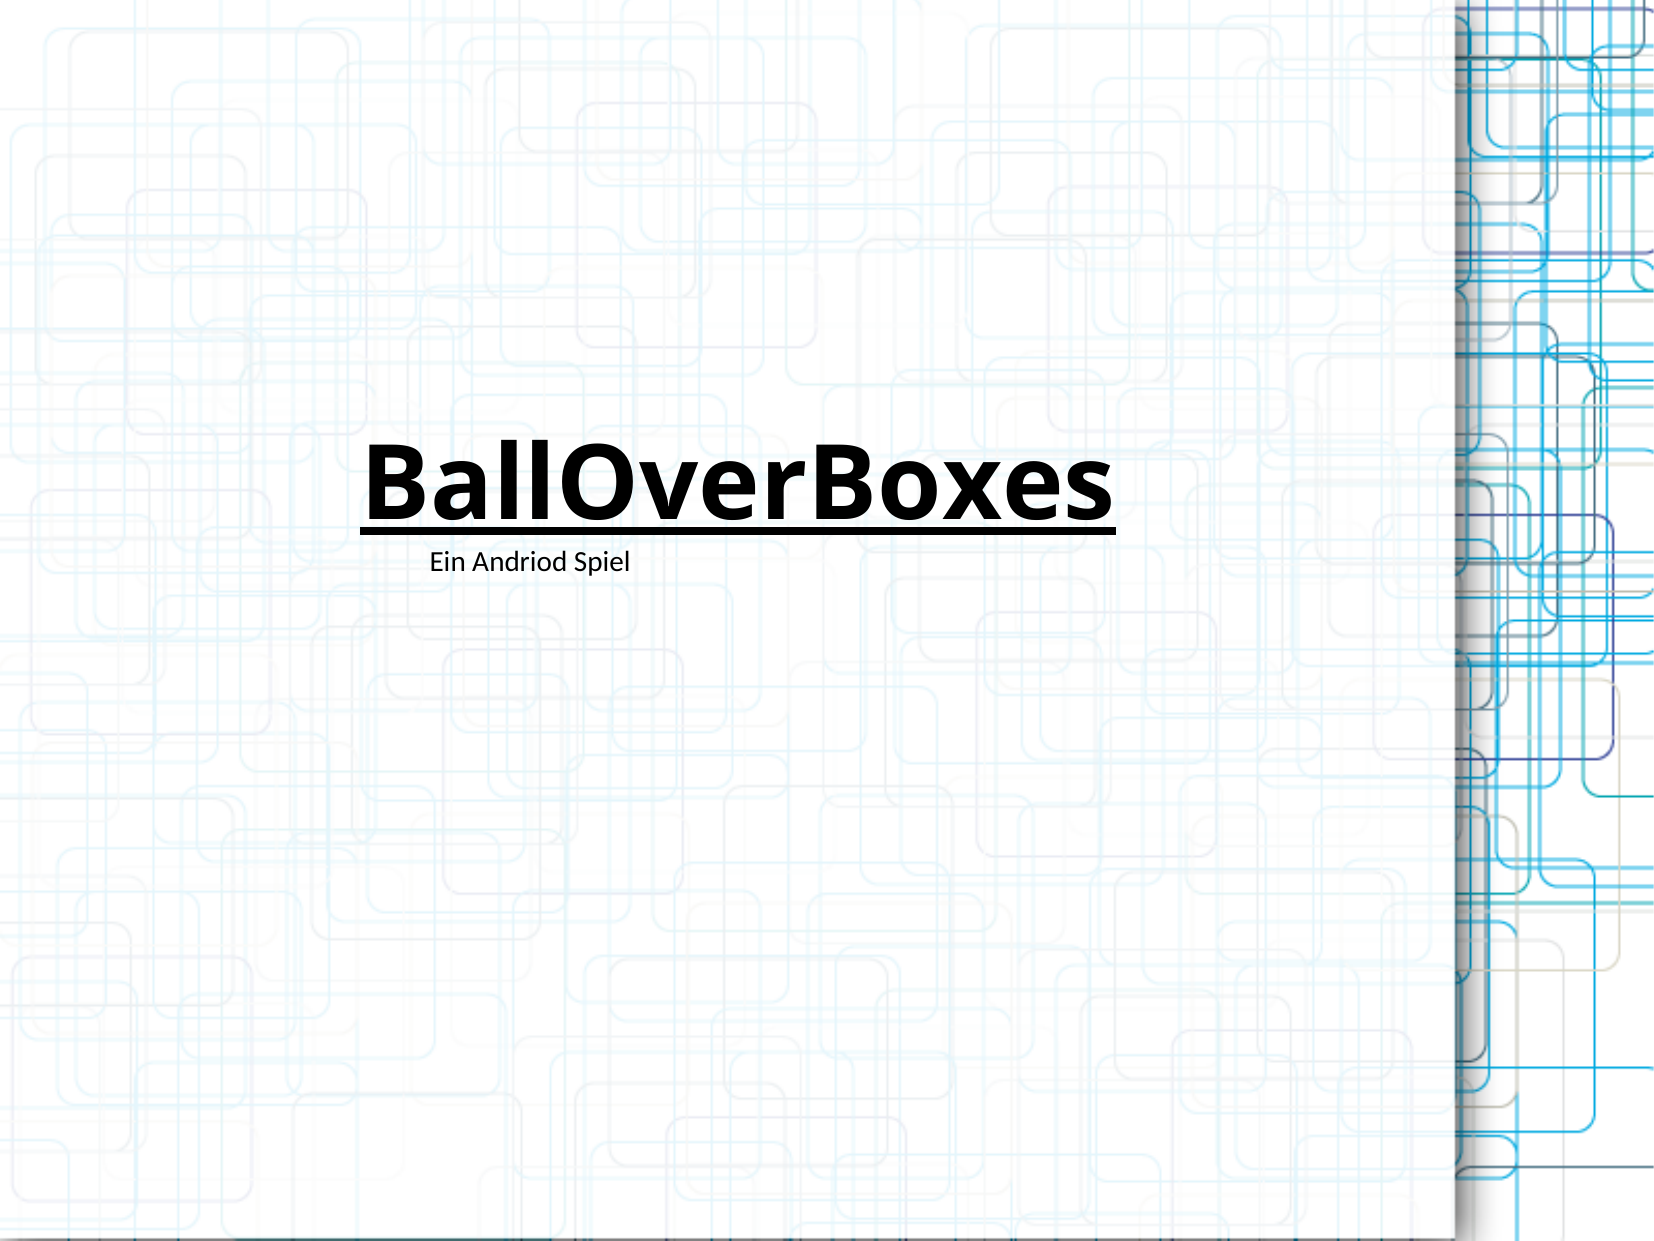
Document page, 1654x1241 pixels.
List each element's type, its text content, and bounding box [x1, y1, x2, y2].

subtitle BallOverBoxes Ein Andriod Spiel [59, 49, 1418, 1109]
picture [0, 0, 1654, 1241]
